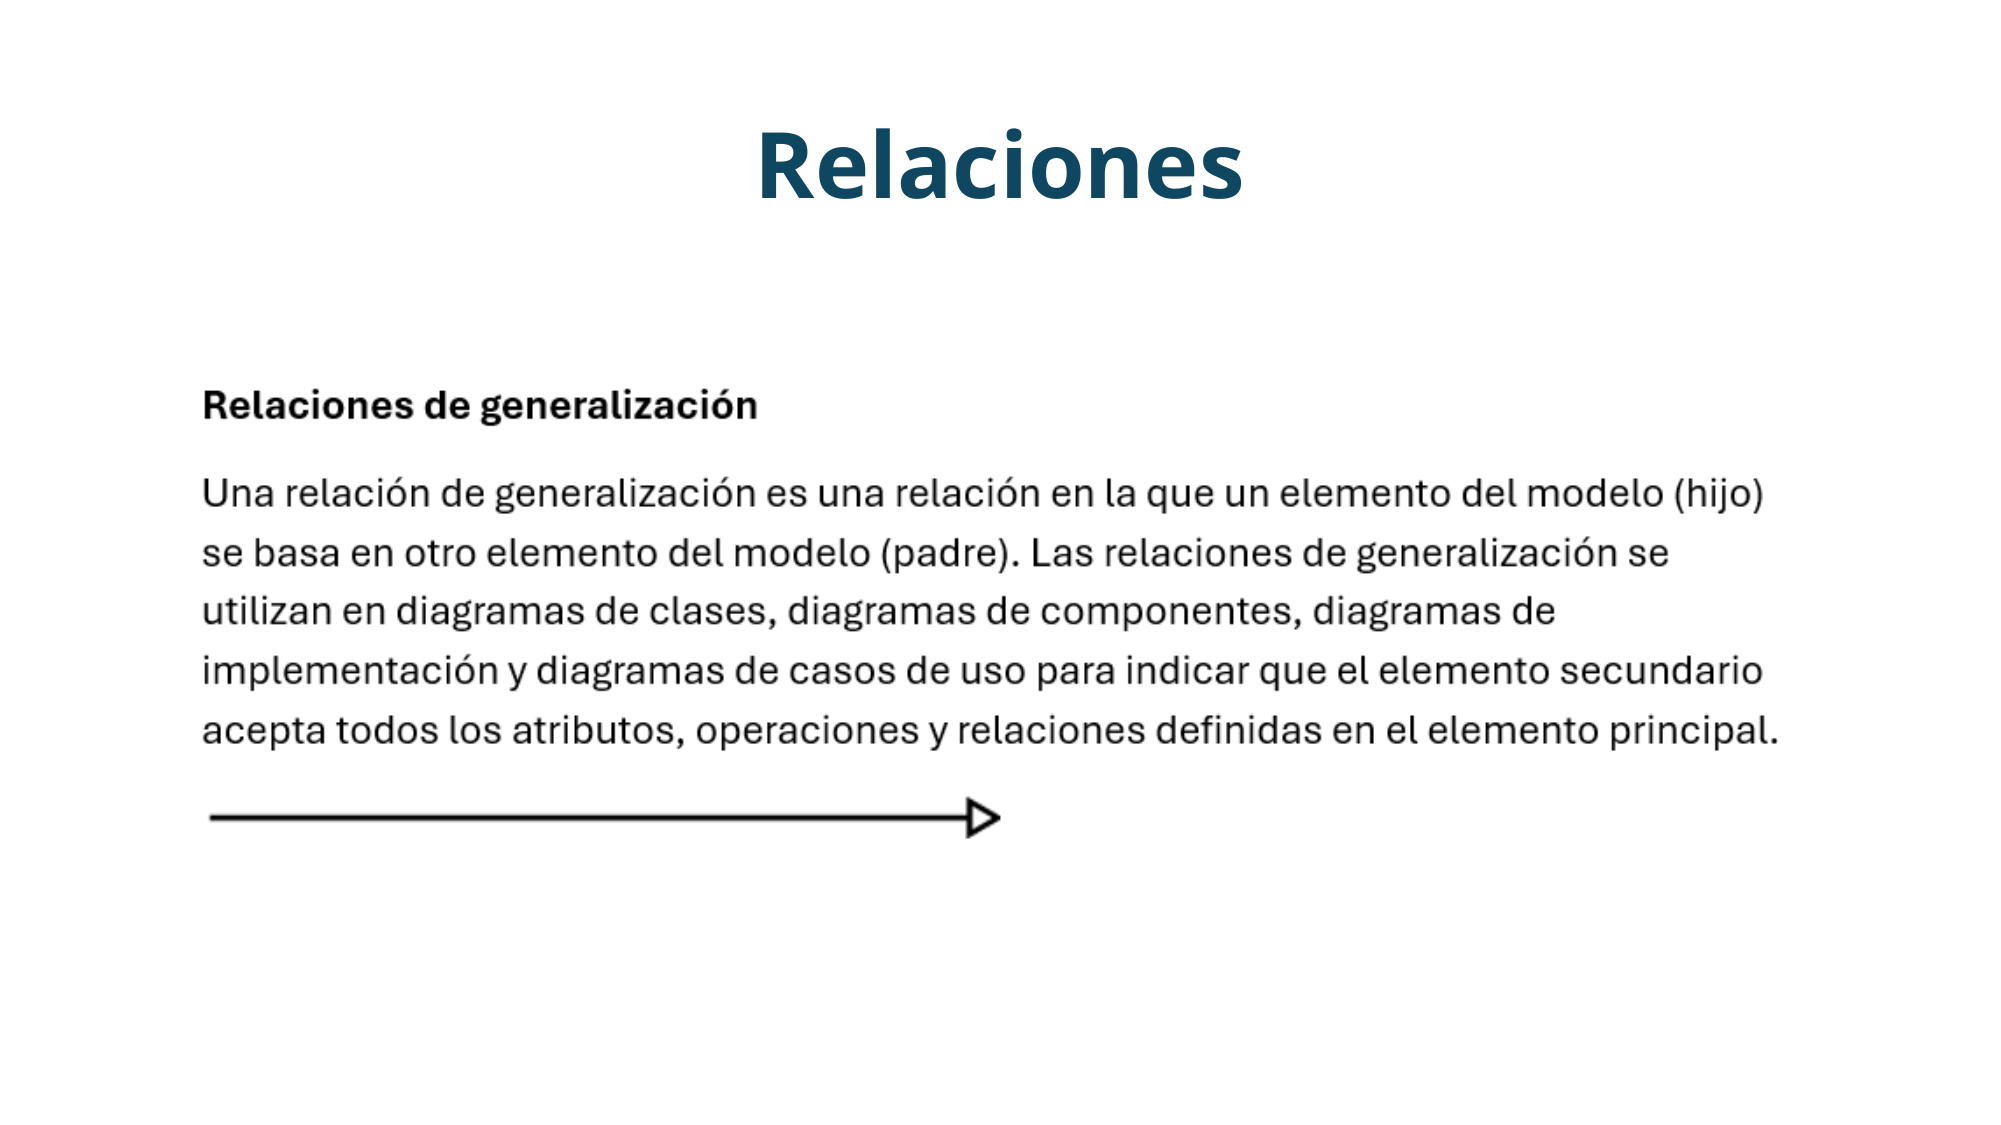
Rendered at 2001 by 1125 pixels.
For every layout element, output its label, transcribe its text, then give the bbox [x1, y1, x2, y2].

title Relaciones [137, 59, 1863, 278]
picture [193, 370, 1854, 844]
